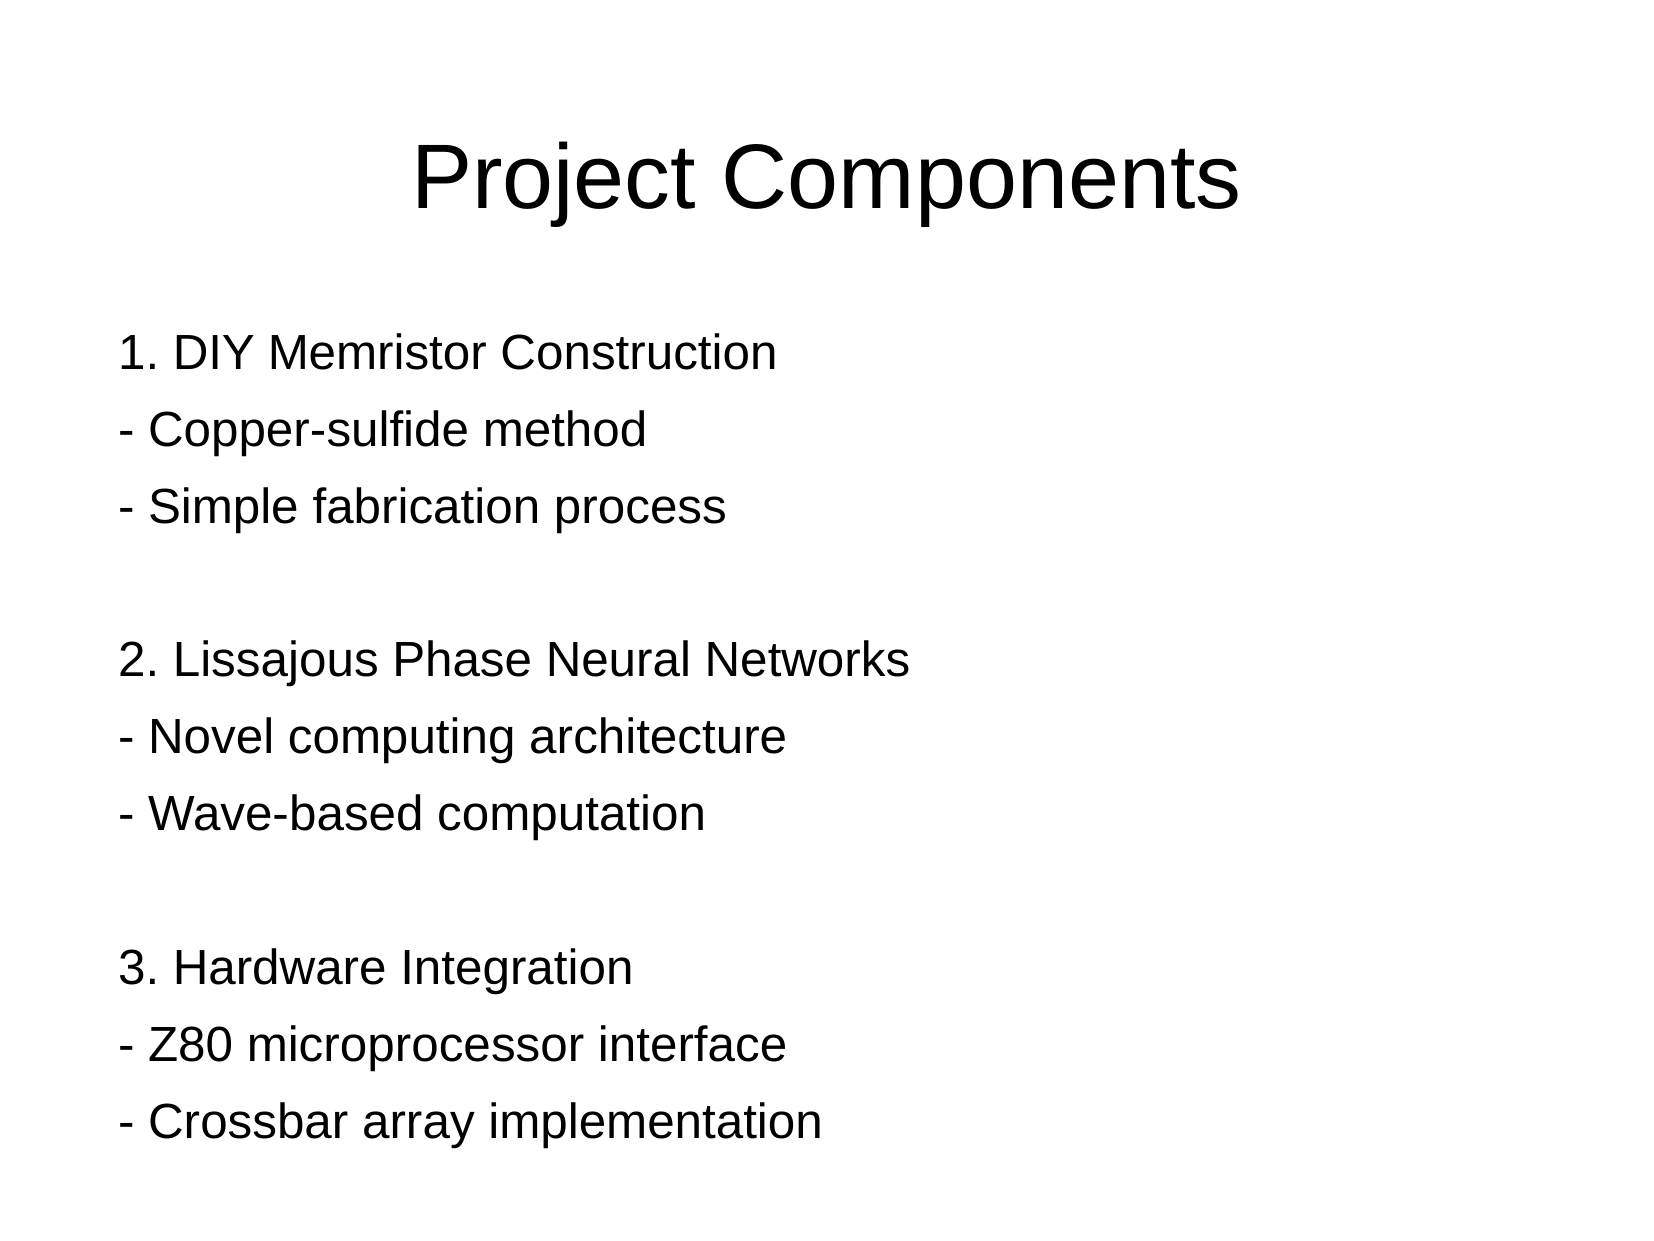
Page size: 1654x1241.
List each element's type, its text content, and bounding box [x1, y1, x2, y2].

title Project Components [118, 88, 1536, 266]
list 1. DIY Memristor Construction - Copper-sulfide method - Simple fabrication process 2. Lissajous Phase Neural Networks - Novel computing architecture - Wave-based computation 3. Hardware Integration - Z80 microprocessor interface - Crossbar array implementation [118, 324, 1536, 1152]
